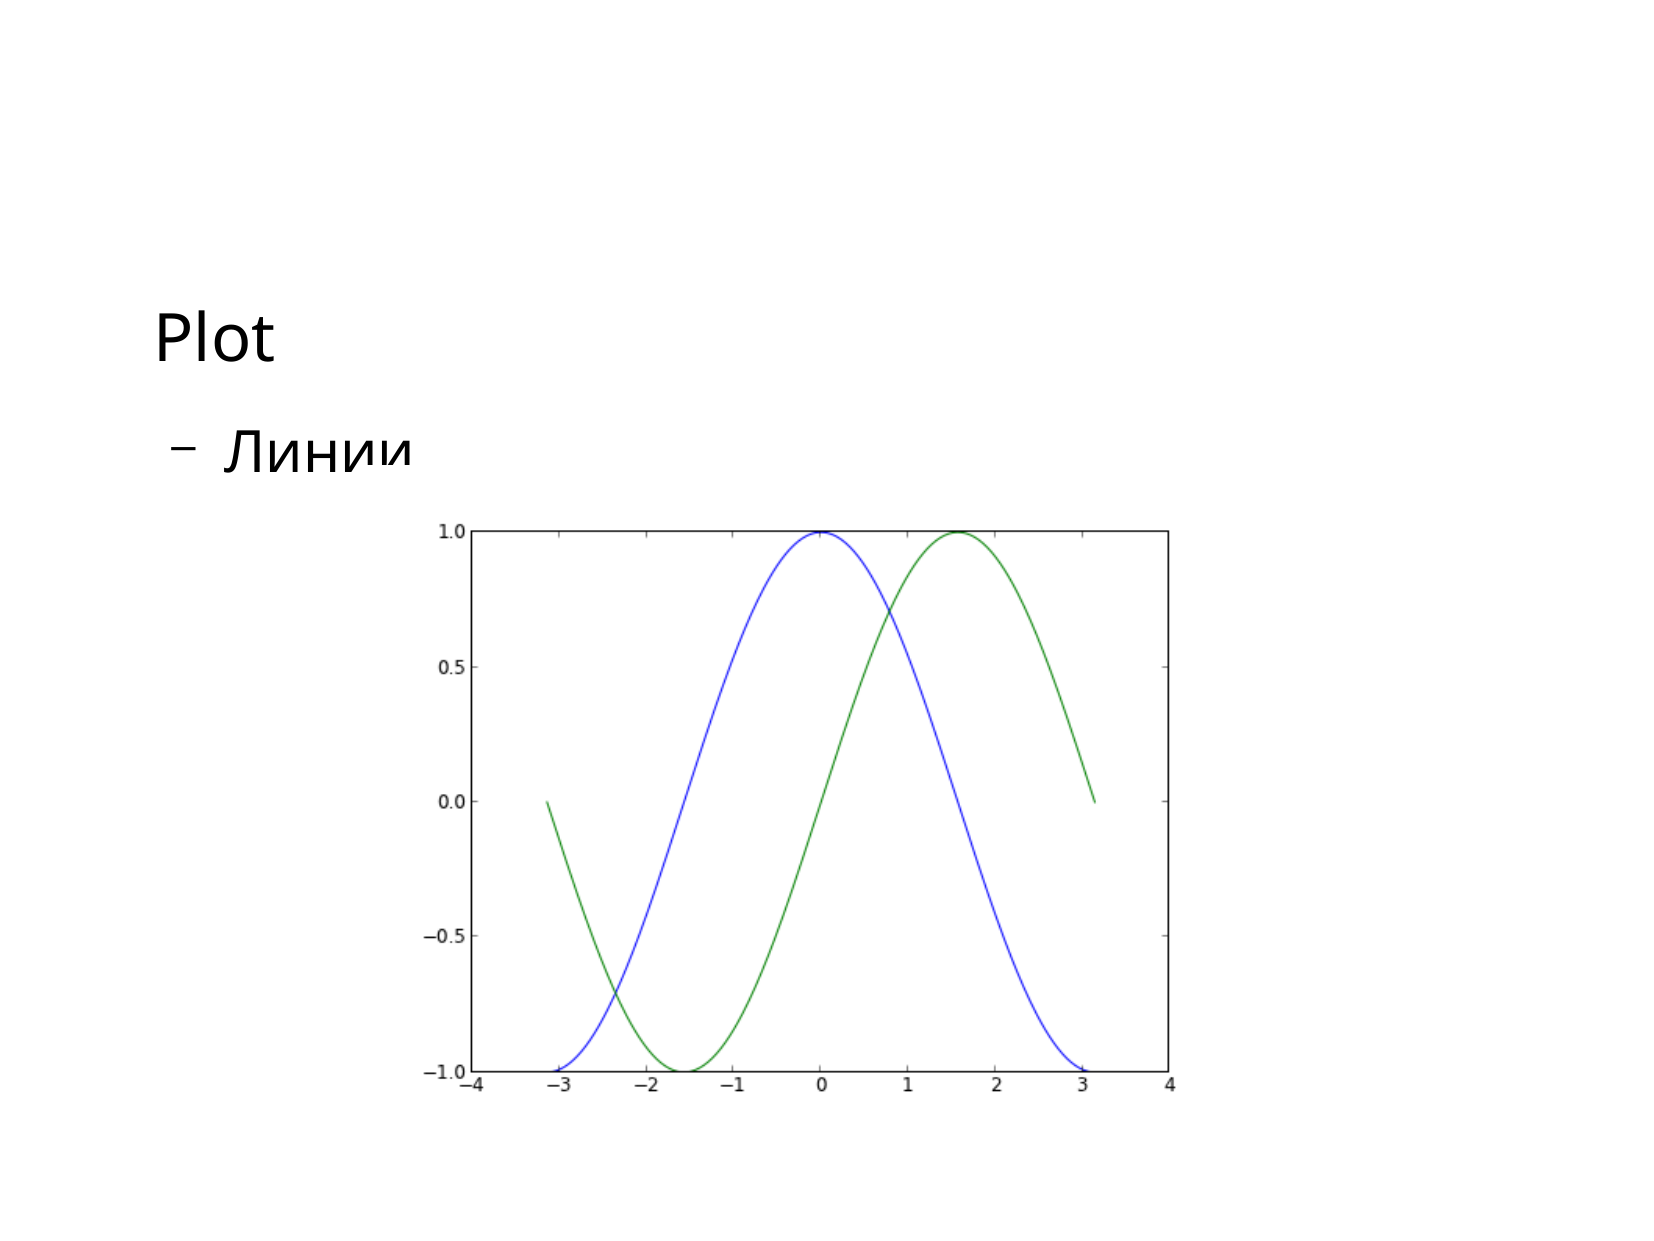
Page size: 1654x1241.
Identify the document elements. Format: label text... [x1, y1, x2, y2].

list Plot Линии [82, 290, 1571, 1010]
picture [360, 465, 1260, 1141]
